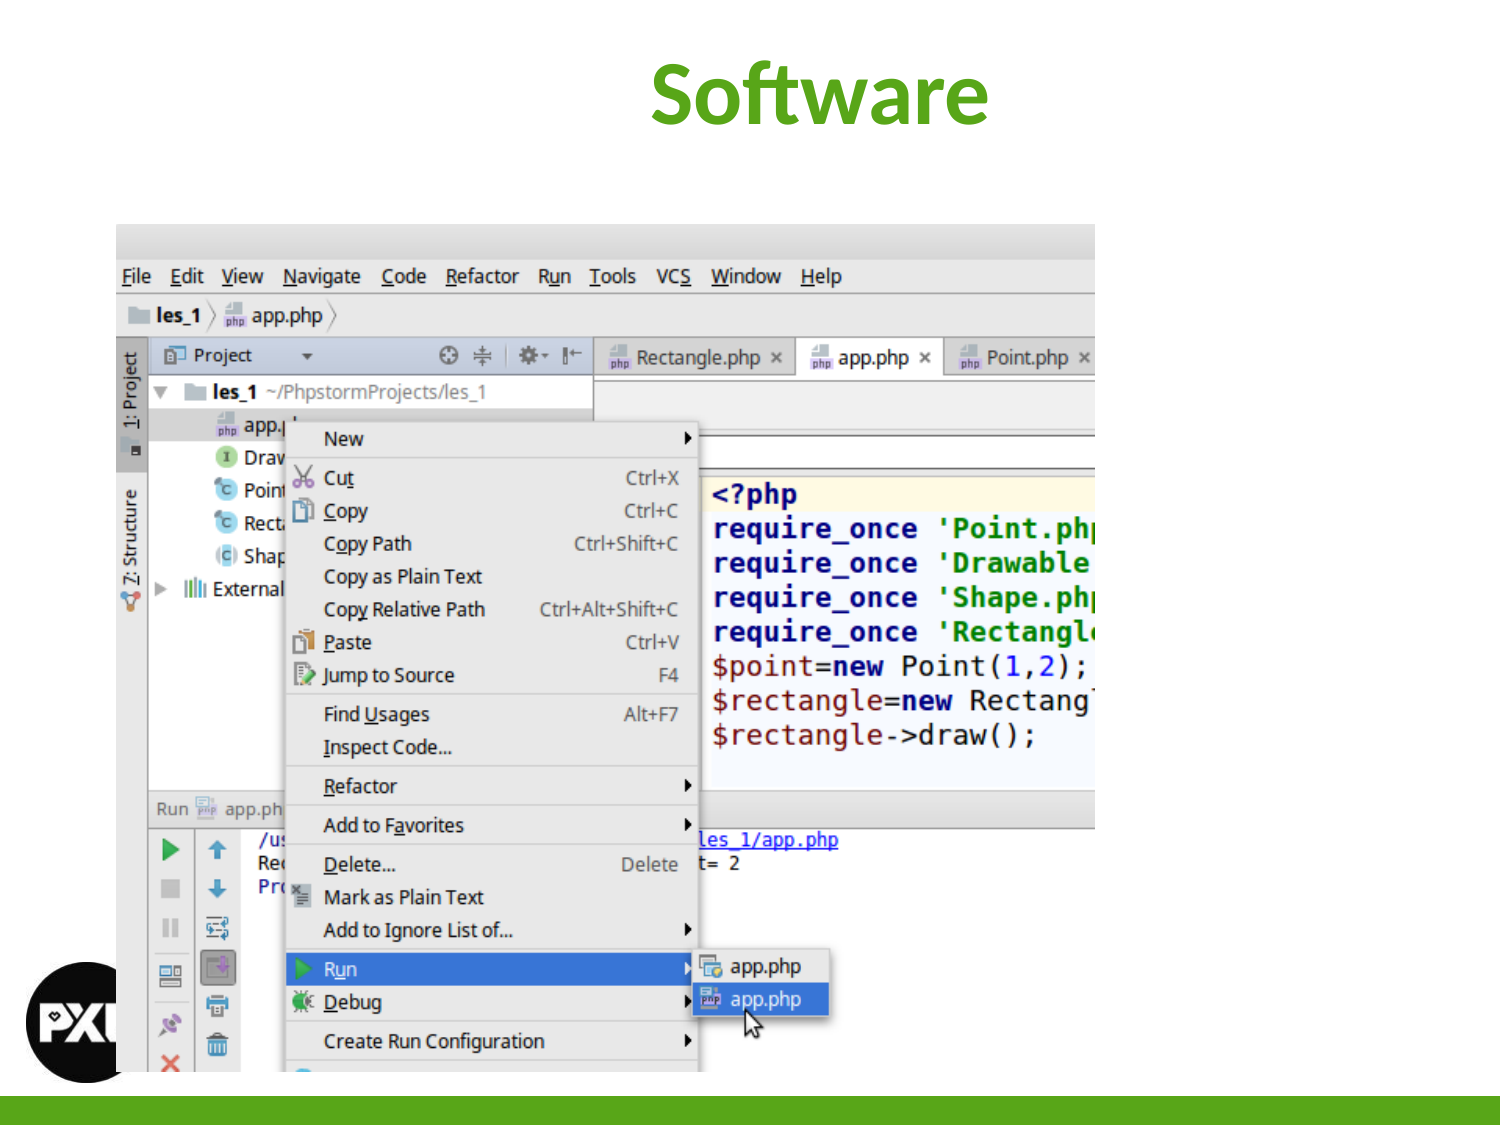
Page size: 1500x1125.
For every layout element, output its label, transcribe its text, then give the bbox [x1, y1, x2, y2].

picture [26, 224, 1095, 1083]
text_box Software [201, 24, 1440, 151]
